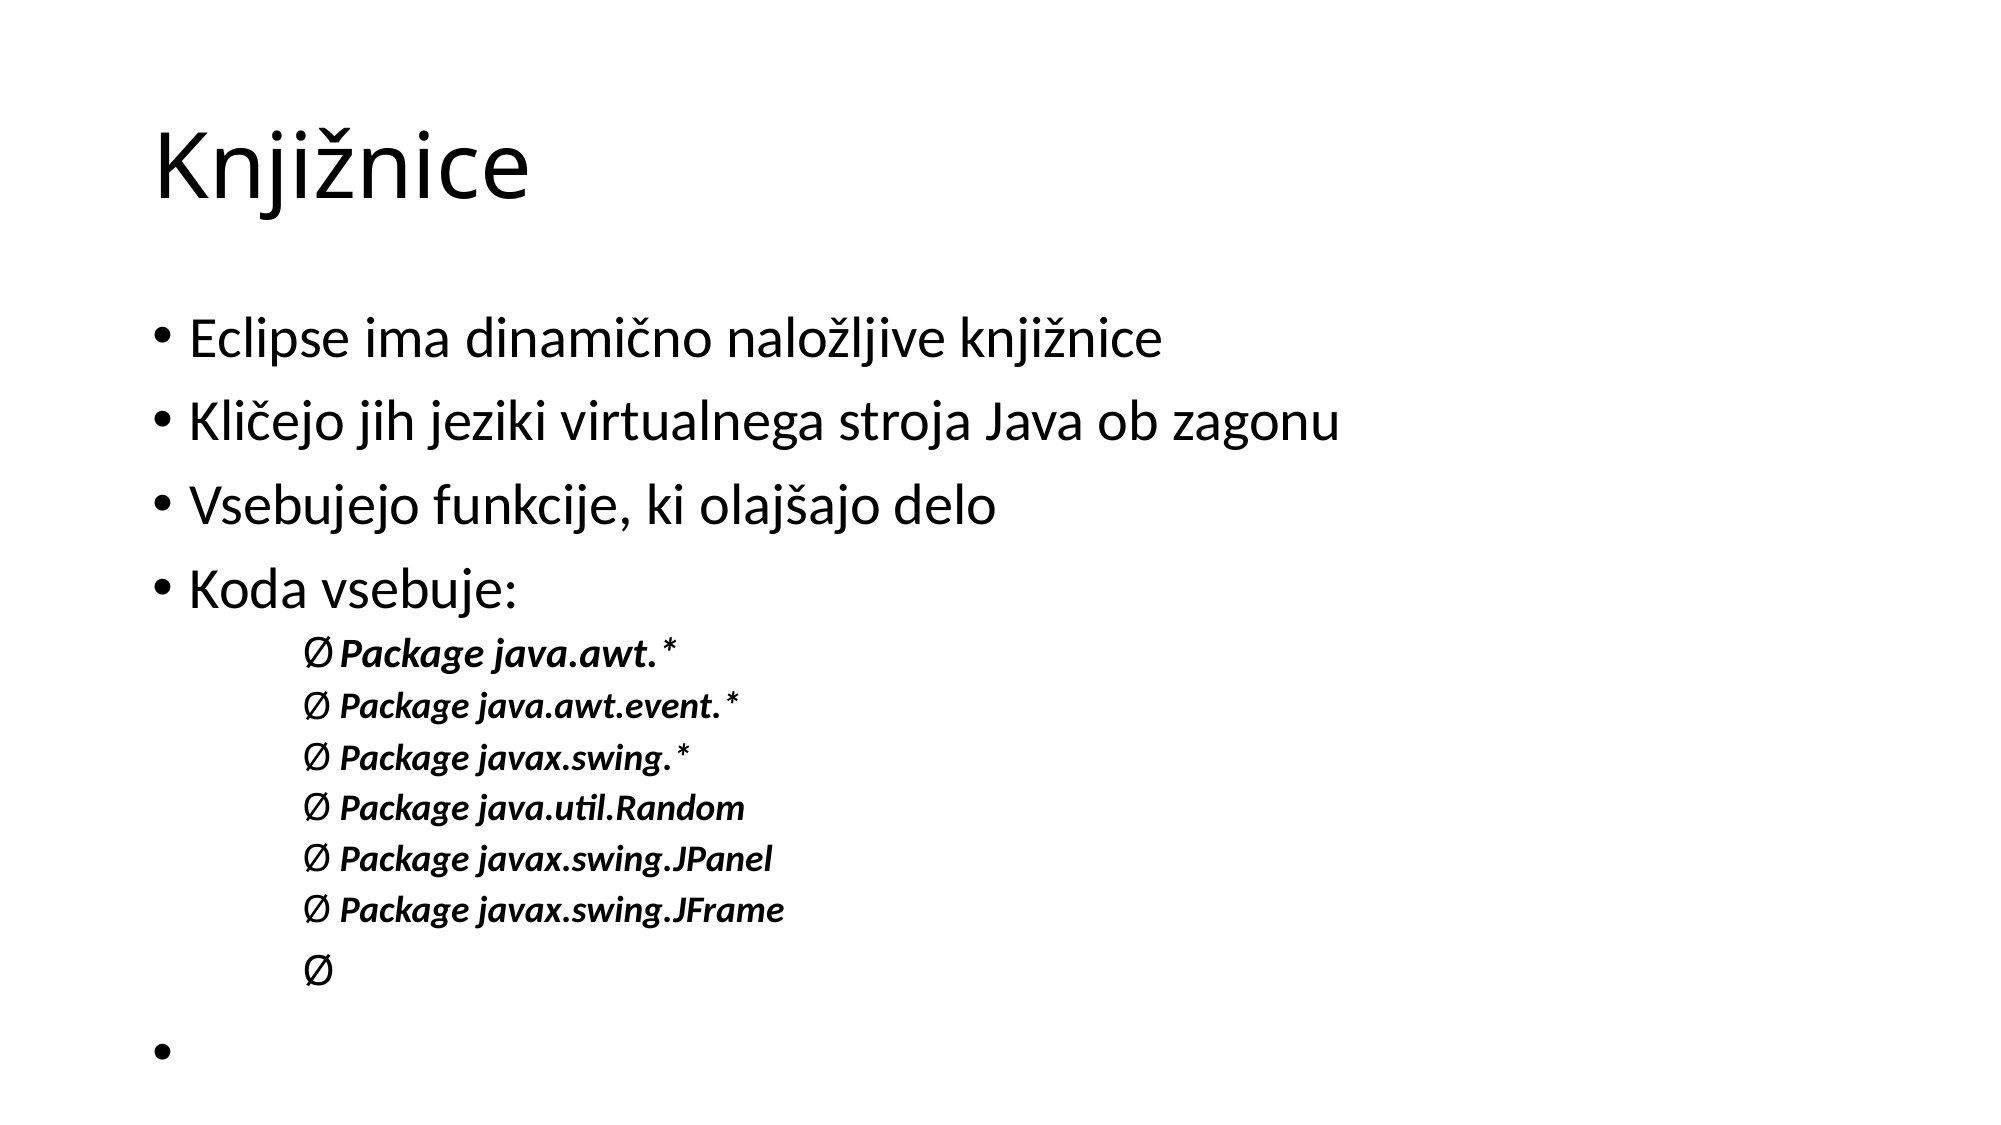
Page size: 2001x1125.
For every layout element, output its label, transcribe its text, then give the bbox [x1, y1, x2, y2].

title Knjižnice [137, 59, 1863, 278]
list Eclipse ima dinamično naložljive knjižnice Kličejo jih jeziki virtualnega stroja Java ob zagonu Vsebujejo funkcije, ki olajšajo delo Koda vsebuje: Package java.awt.* Package java.awt.event.* Package javax.swing.* Package java.util.Random Package javax.swing.JPanel Package javax.swing.JFrame [137, 299, 1863, 1014]
